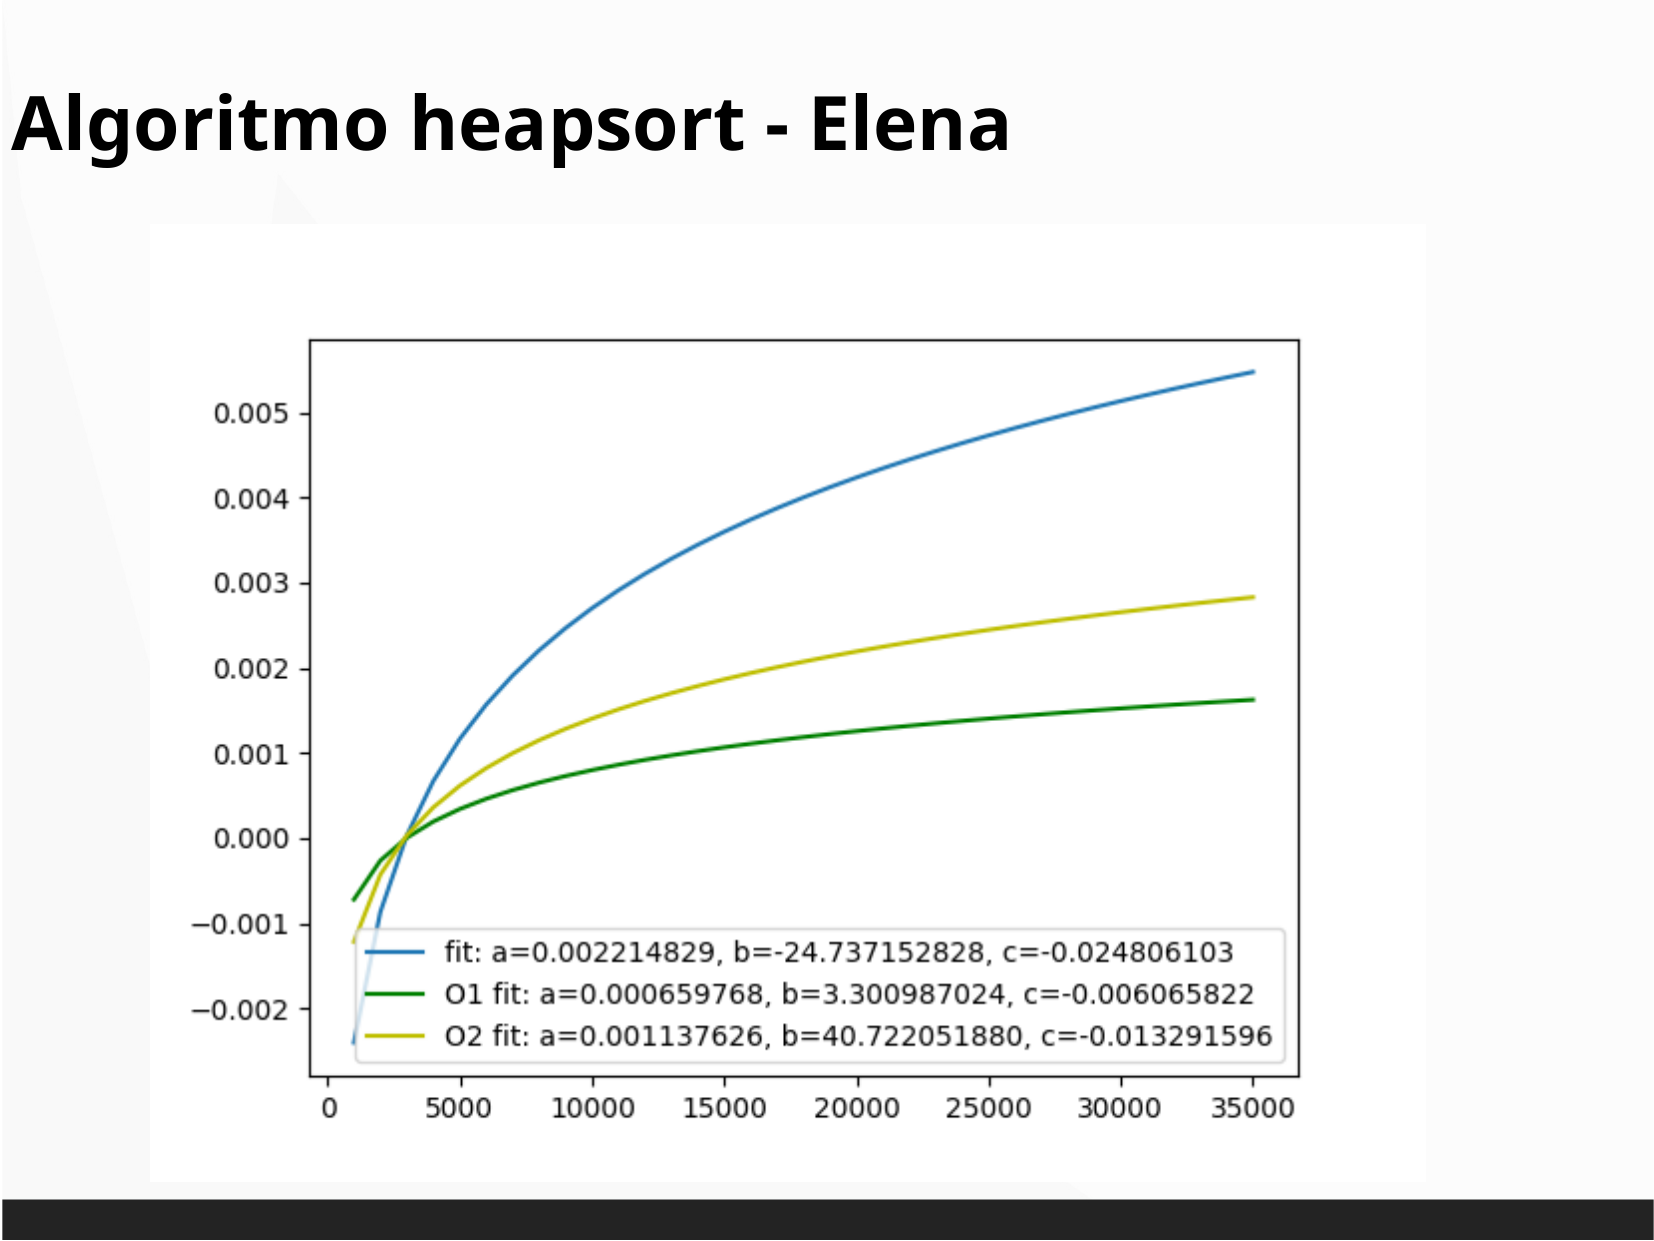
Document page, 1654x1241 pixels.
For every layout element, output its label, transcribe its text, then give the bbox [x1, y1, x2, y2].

title Algoritmo heapsort - Elena [11, 17, 1501, 226]
picture [2, 0, 1654, 1241]
